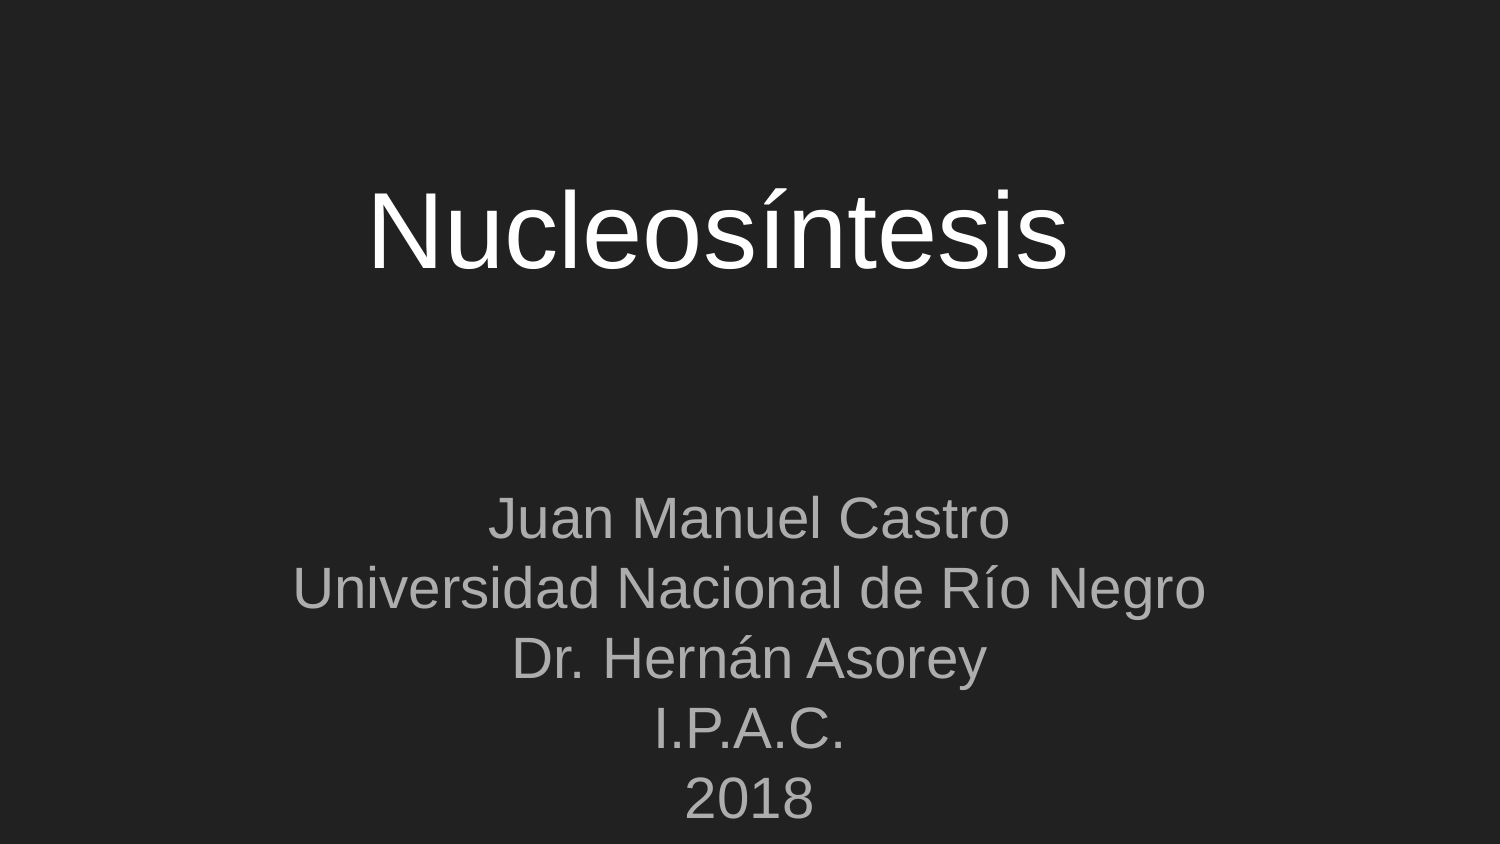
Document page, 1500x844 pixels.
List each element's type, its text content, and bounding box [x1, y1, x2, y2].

subtitle Juan Manuel Castro Universidad Nacional de Río Negro Dr. Hernán Asorey I.P.A.C. 2018 [51, 464, 1449, 823]
title Nucleosíntesis [51, 122, 1449, 305]
